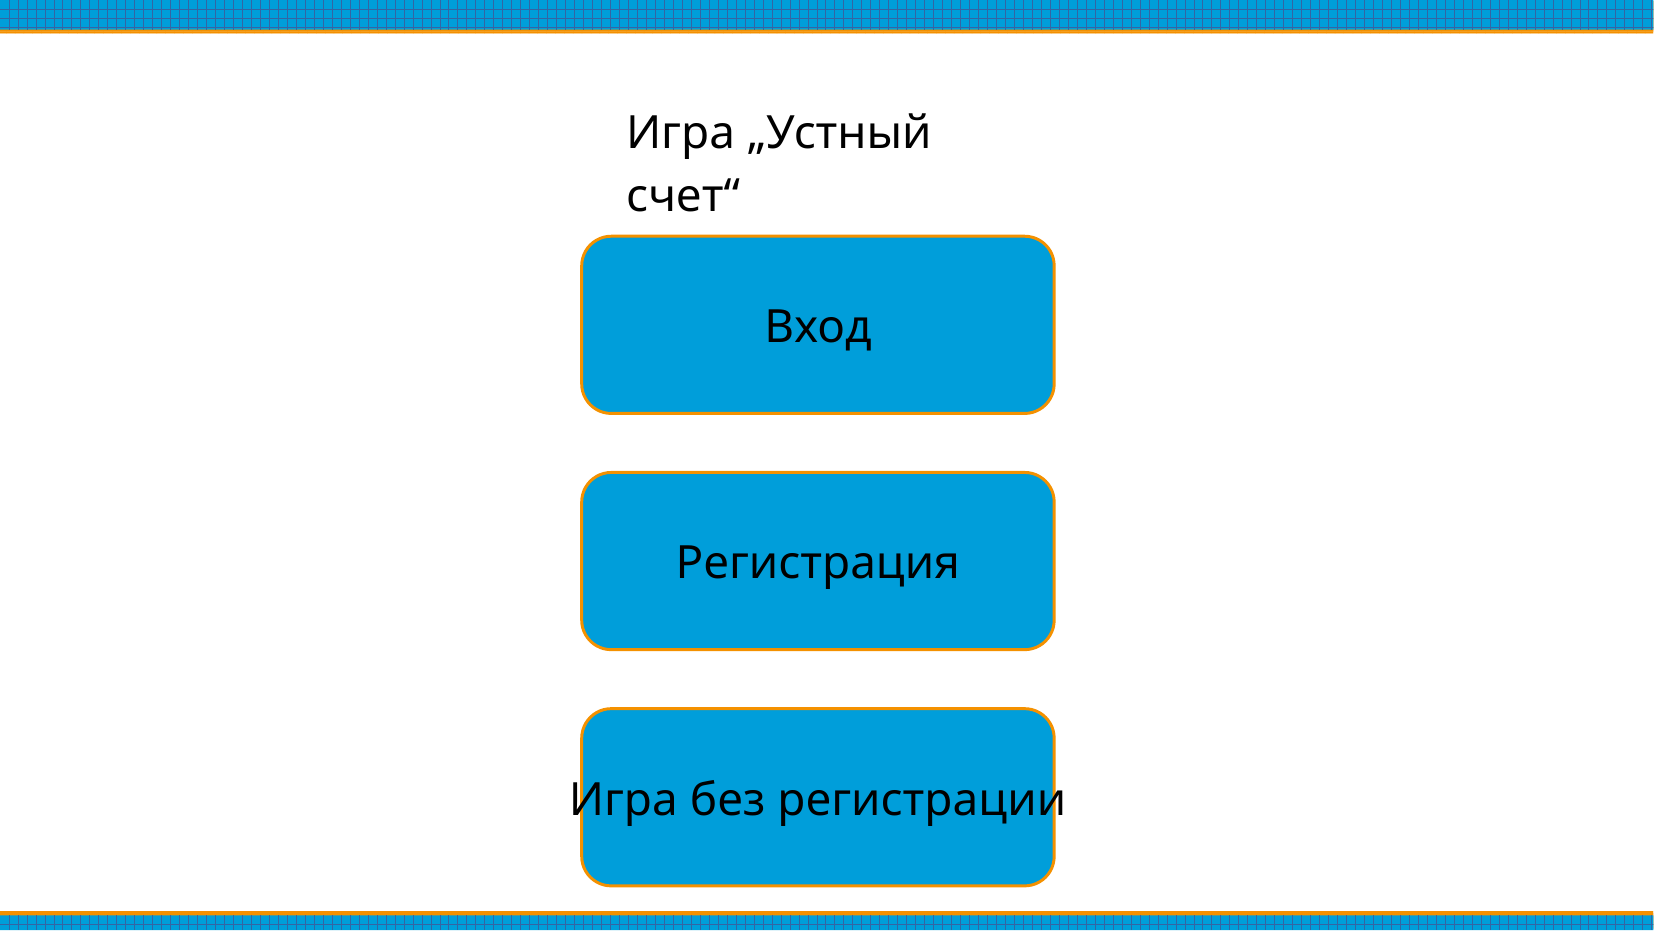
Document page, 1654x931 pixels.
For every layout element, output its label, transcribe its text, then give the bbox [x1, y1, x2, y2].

text_box Игра без регистрации [581, 708, 1055, 886]
text_box Регистрация [581, 472, 1055, 650]
text_box Игра „Устный счет“ [620, 127, 1034, 198]
text_box Вход [581, 236, 1055, 414]
